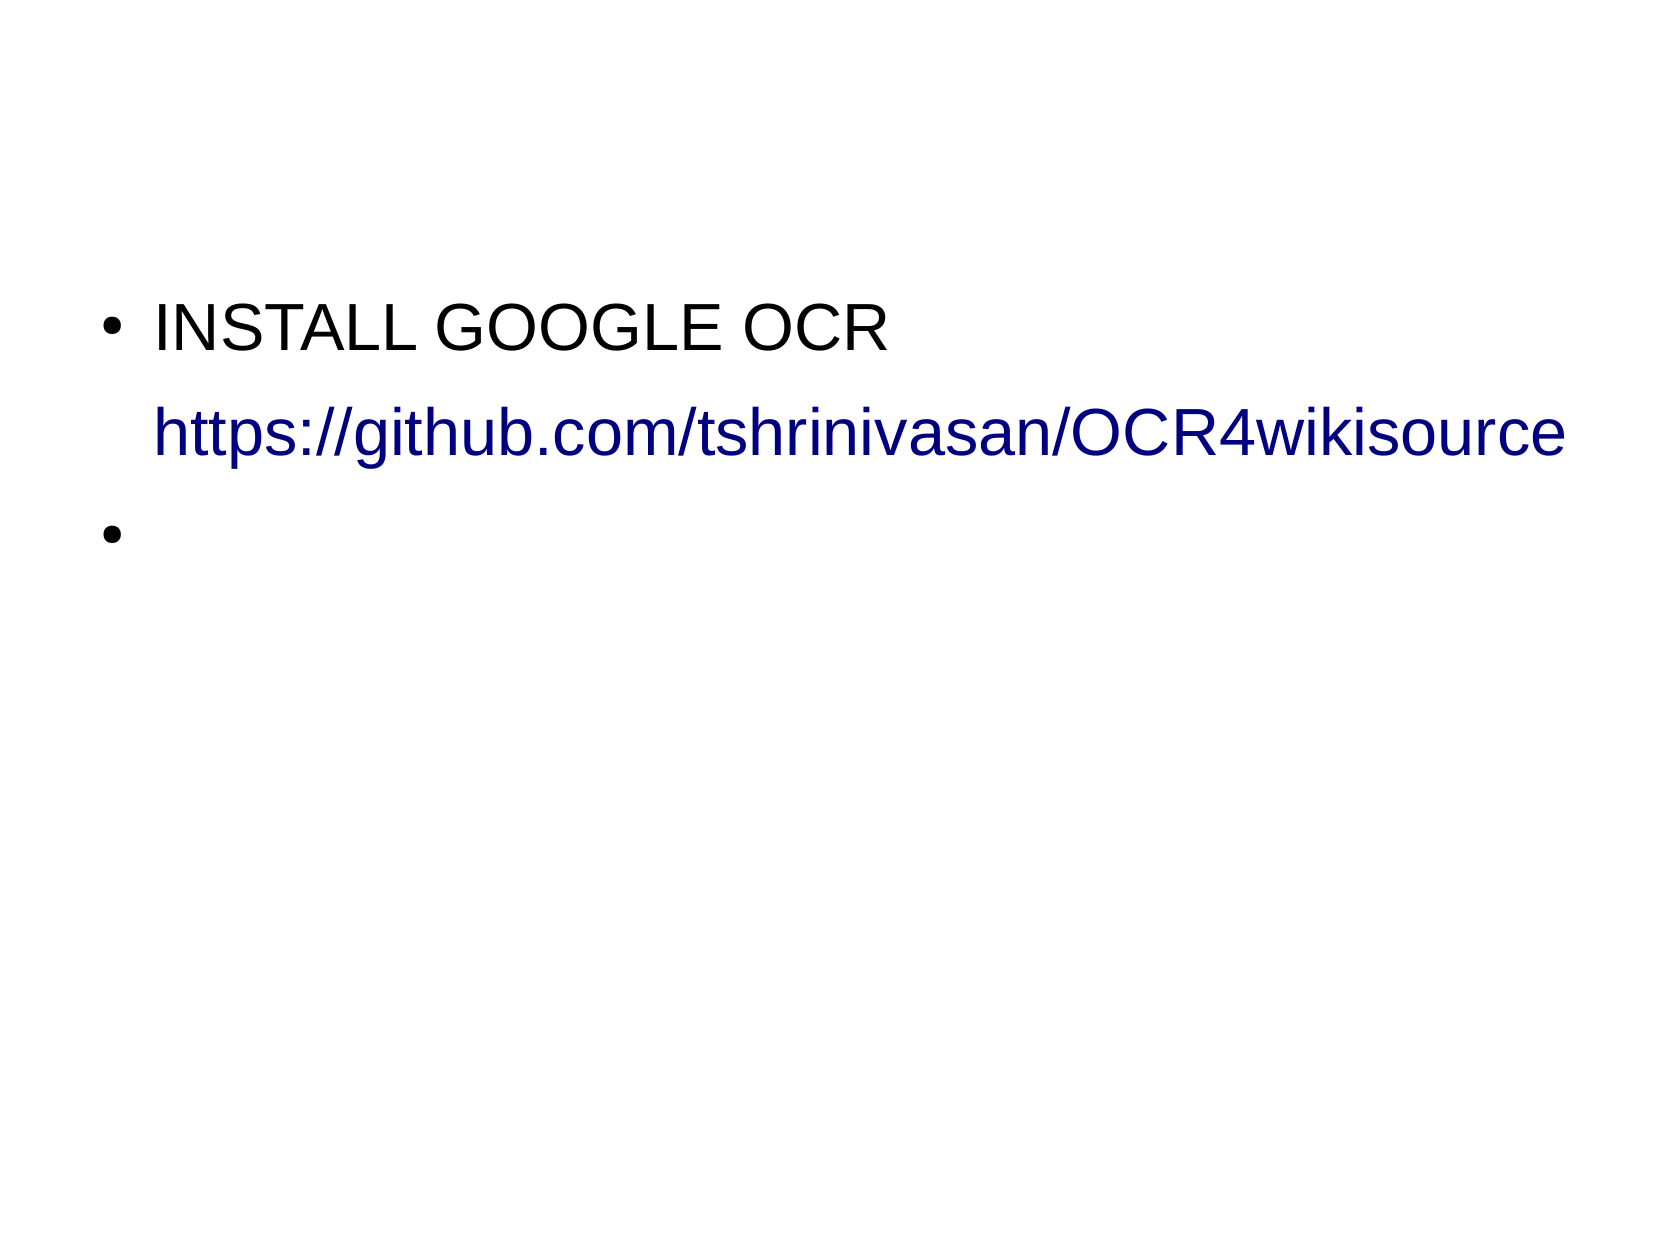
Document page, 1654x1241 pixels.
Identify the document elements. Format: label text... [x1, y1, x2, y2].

list INSTALL GOOGLE OCR https://github.com/tshrinivasan/OCR4wikisource [82, 290, 1571, 1010]
